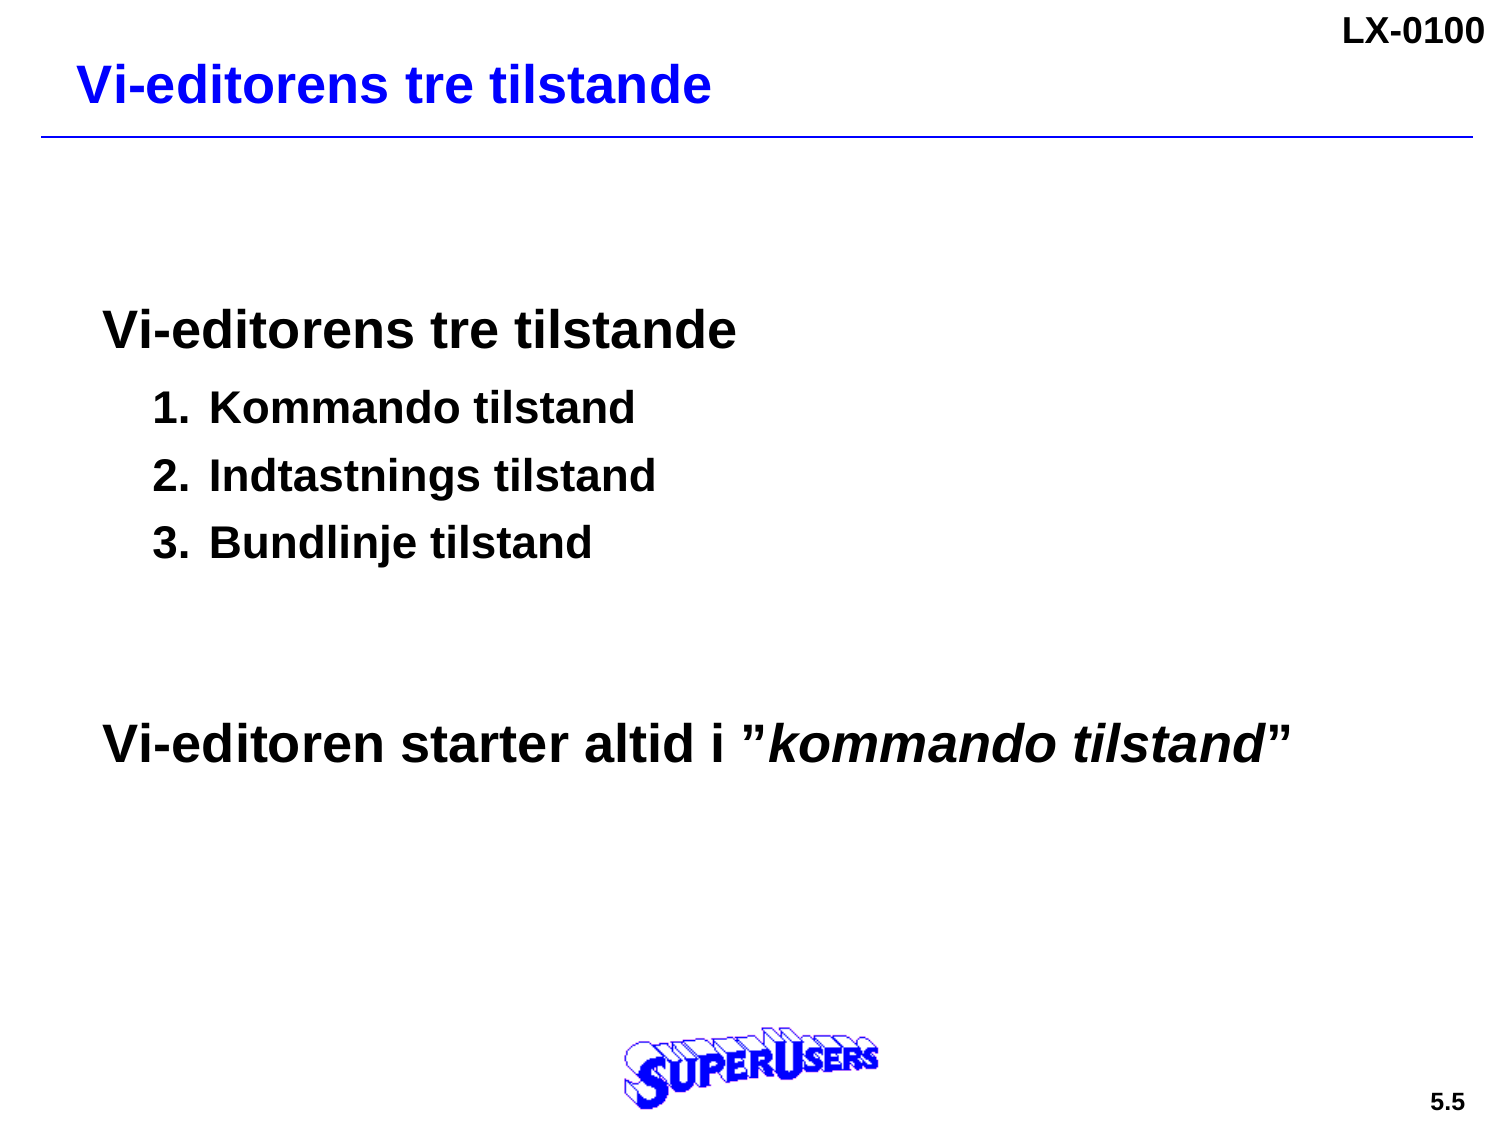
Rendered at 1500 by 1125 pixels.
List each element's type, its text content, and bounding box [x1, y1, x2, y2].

list Vi-editoren starter altid i ”kommando tilstand” [88, 708, 1418, 844]
list Vi-editorens tre tilstande [88, 295, 1418, 431]
title Vi-editorens tre tilstande [76, 39, 1424, 126]
list Kommando tilstand Indtastnings tilstand Bundlinje tilstand [152, 383, 1329, 621]
picture [620, 1023, 880, 1111]
